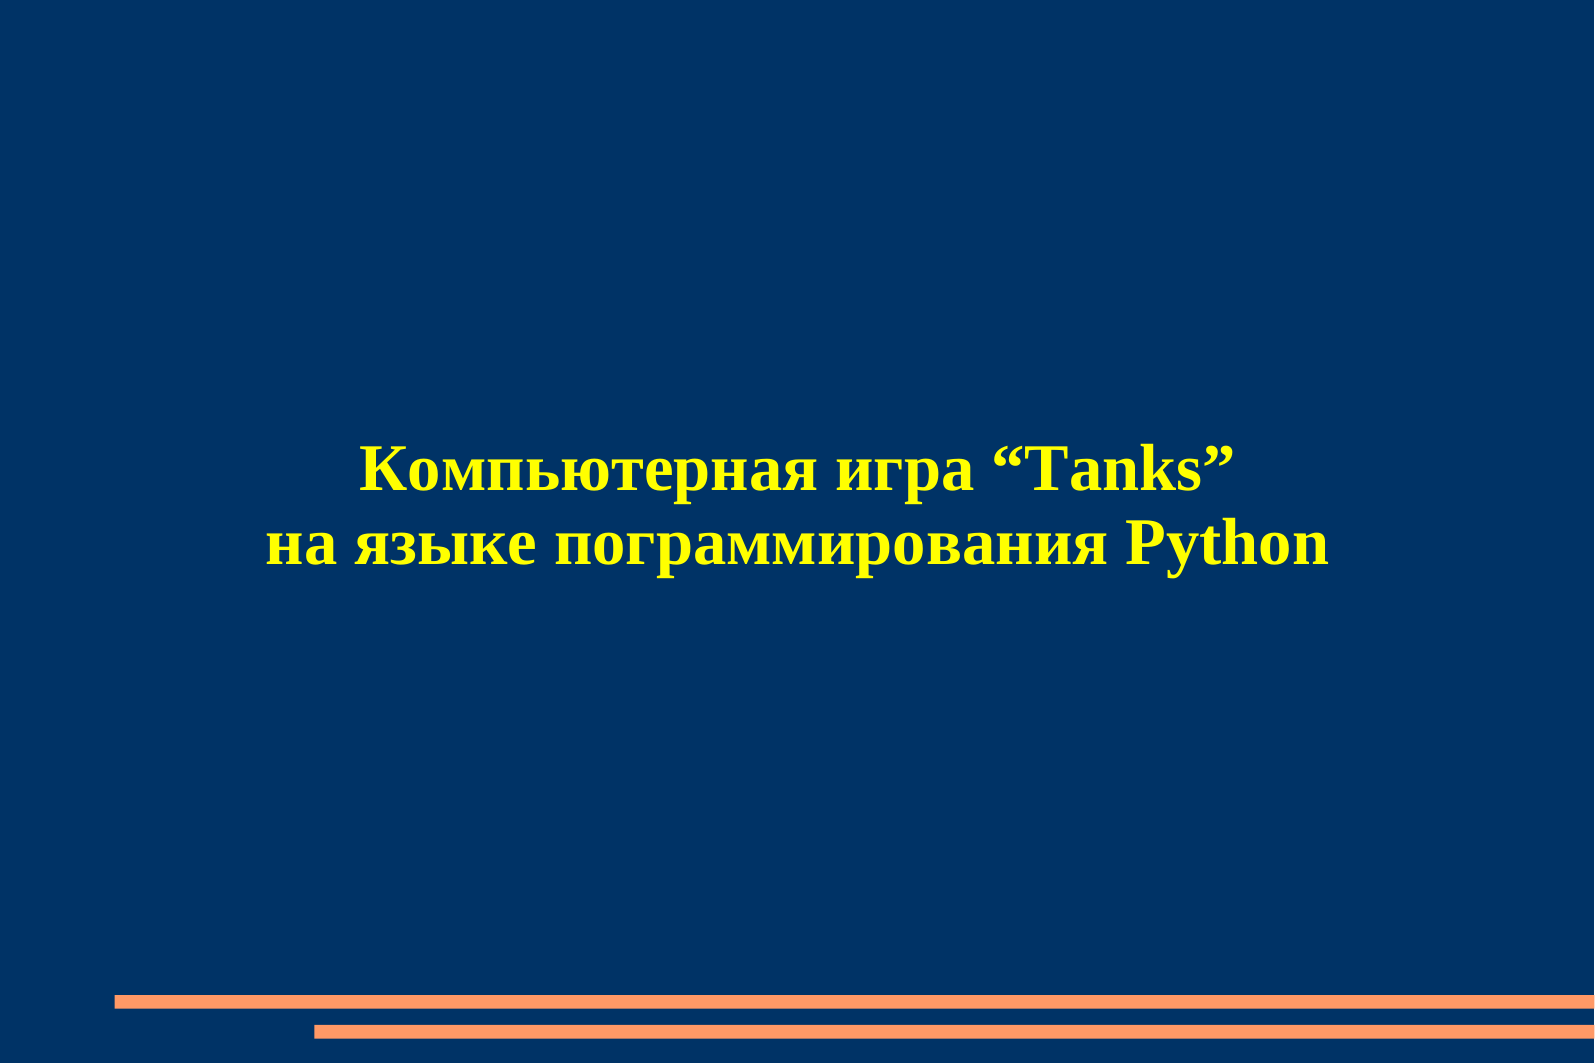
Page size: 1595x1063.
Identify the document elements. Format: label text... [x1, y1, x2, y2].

subtitle Компьютерная игра “Tanks” на языке пограммирования Python [117, 211, 1479, 799]
